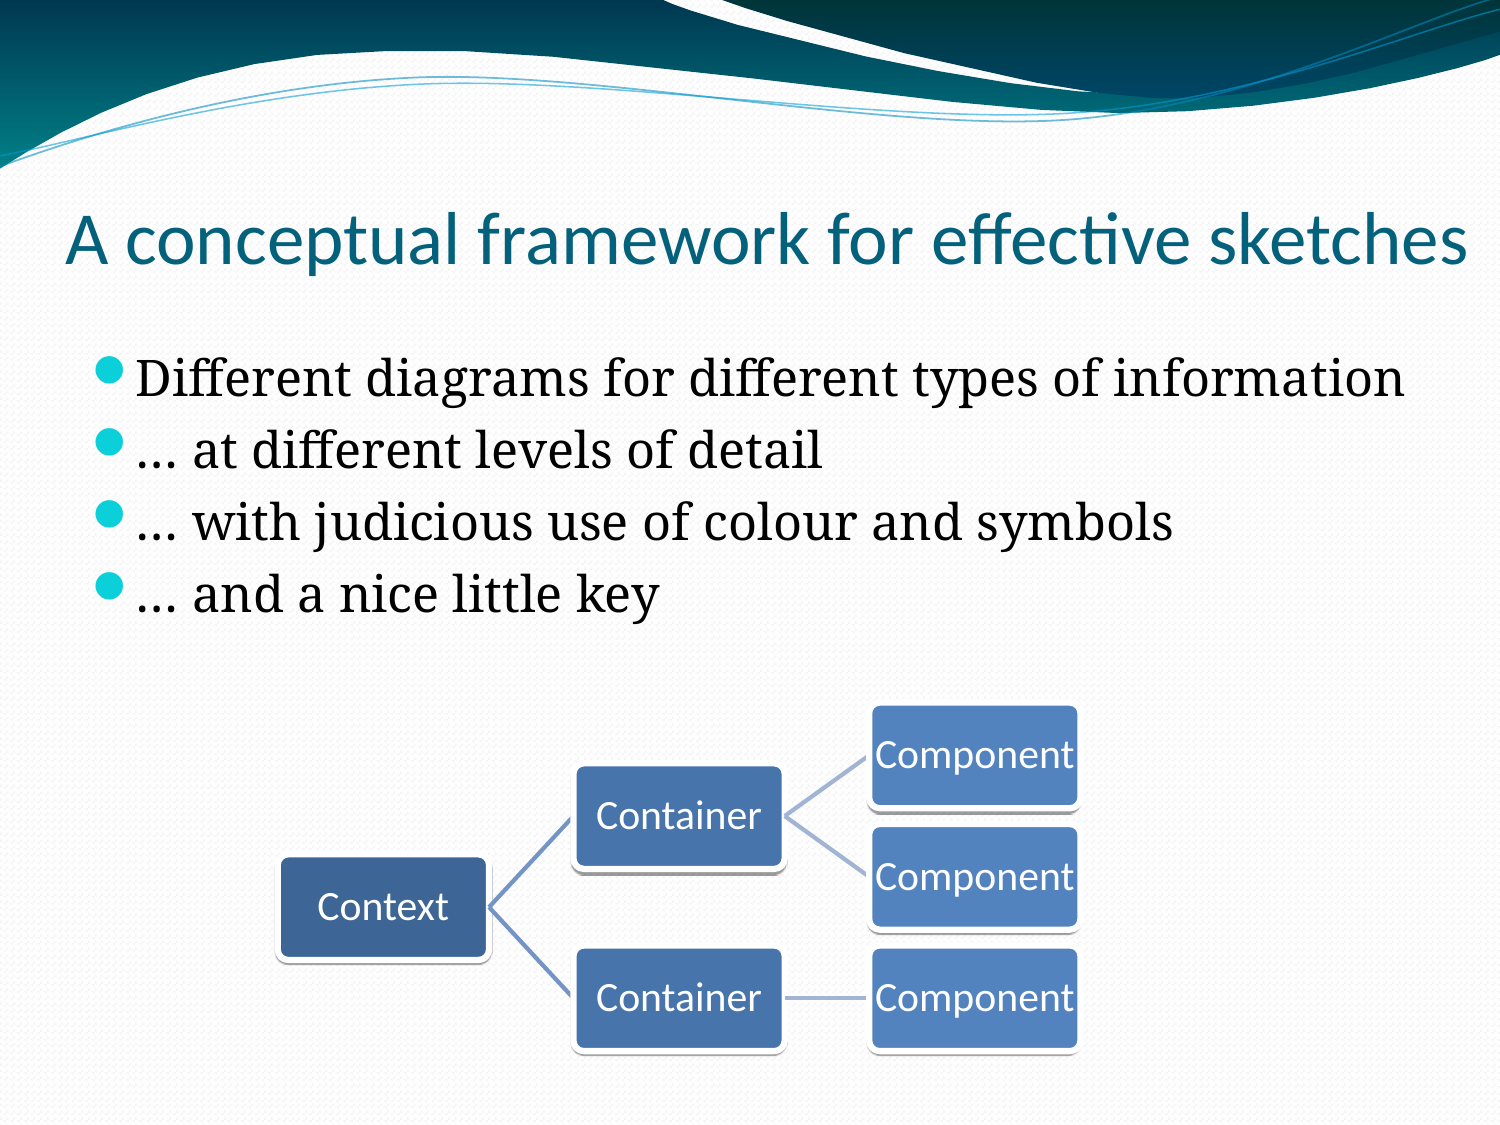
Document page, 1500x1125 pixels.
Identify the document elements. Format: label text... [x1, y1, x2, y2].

text_box Component [869, 702, 1081, 809]
list Different diagrams for different types of information … at different levels of detail … with judicious use of colour and symbols … and a nice little key [76, 338, 1427, 669]
title A conceptual framework for effective sketches [64, 137, 1490, 280]
text_box Component [869, 823, 1081, 930]
text_box Container [573, 945, 785, 1052]
text_box Container [573, 763, 785, 869]
text_box Context [277, 854, 490, 961]
text_box Component [869, 945, 1081, 1052]
